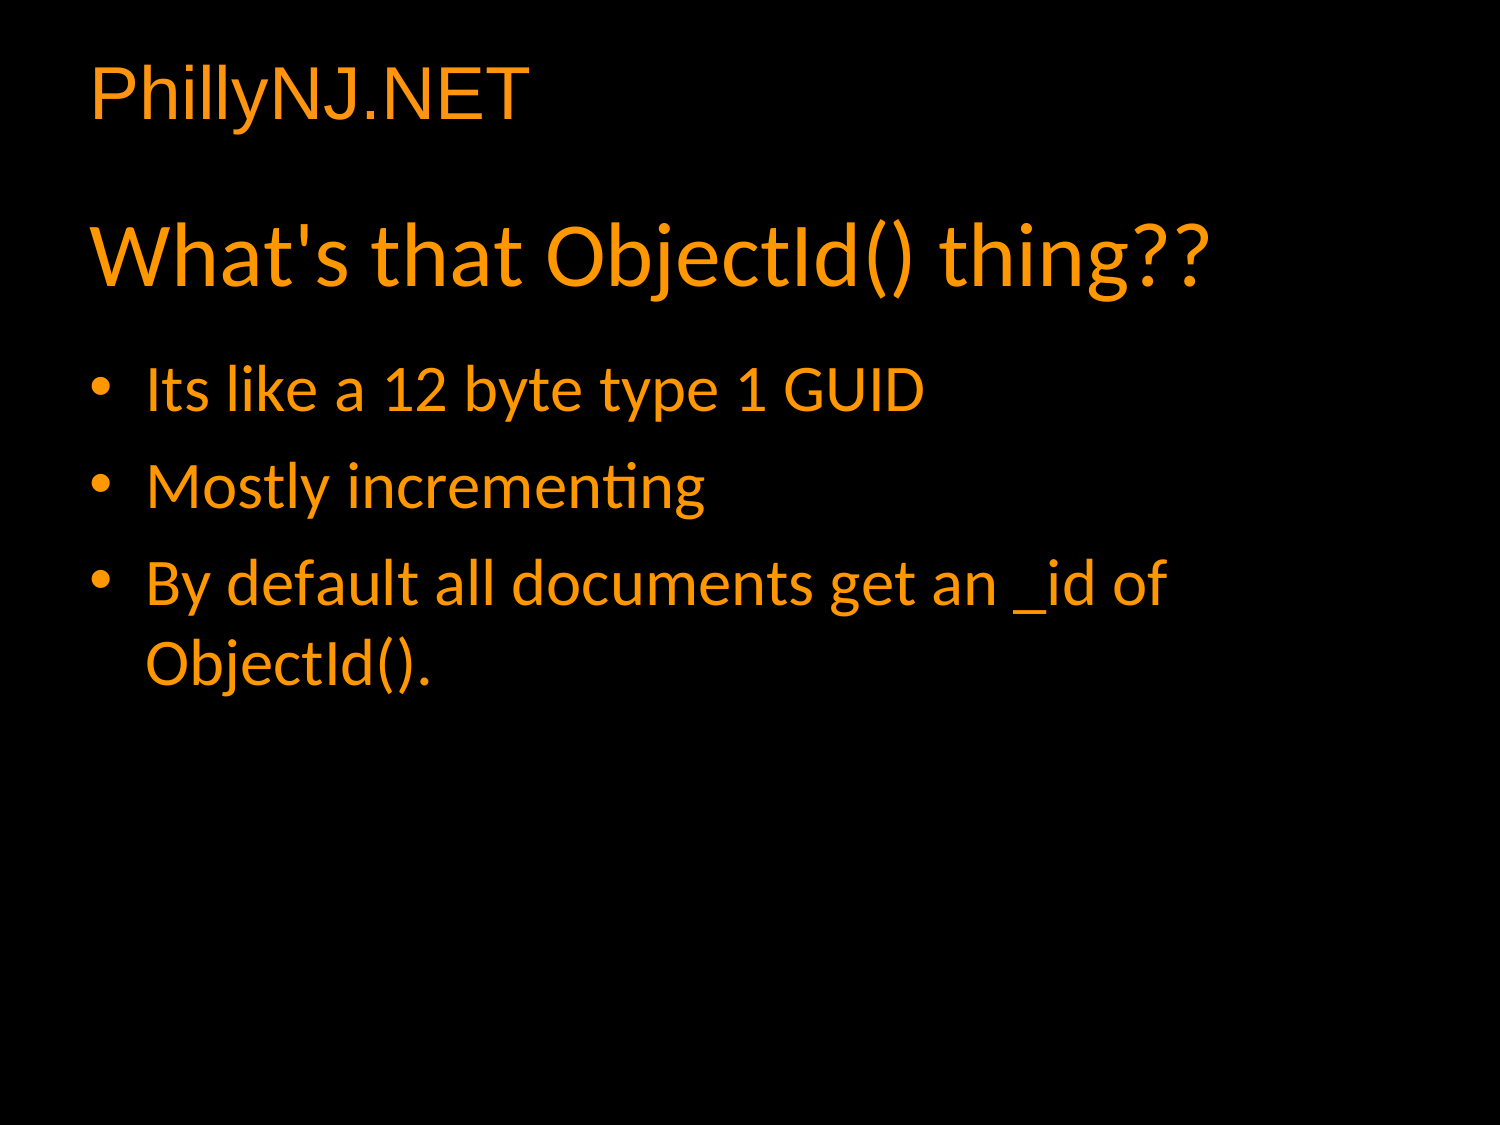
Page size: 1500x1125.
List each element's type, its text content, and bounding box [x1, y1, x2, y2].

list Its like a 12 byte type 1 GUID Mostly incrementing By default all documents get an _id of ObjectId(). [75, 337, 1426, 1088]
title What's that ObjectId() thing?? [75, 131, 1426, 337]
